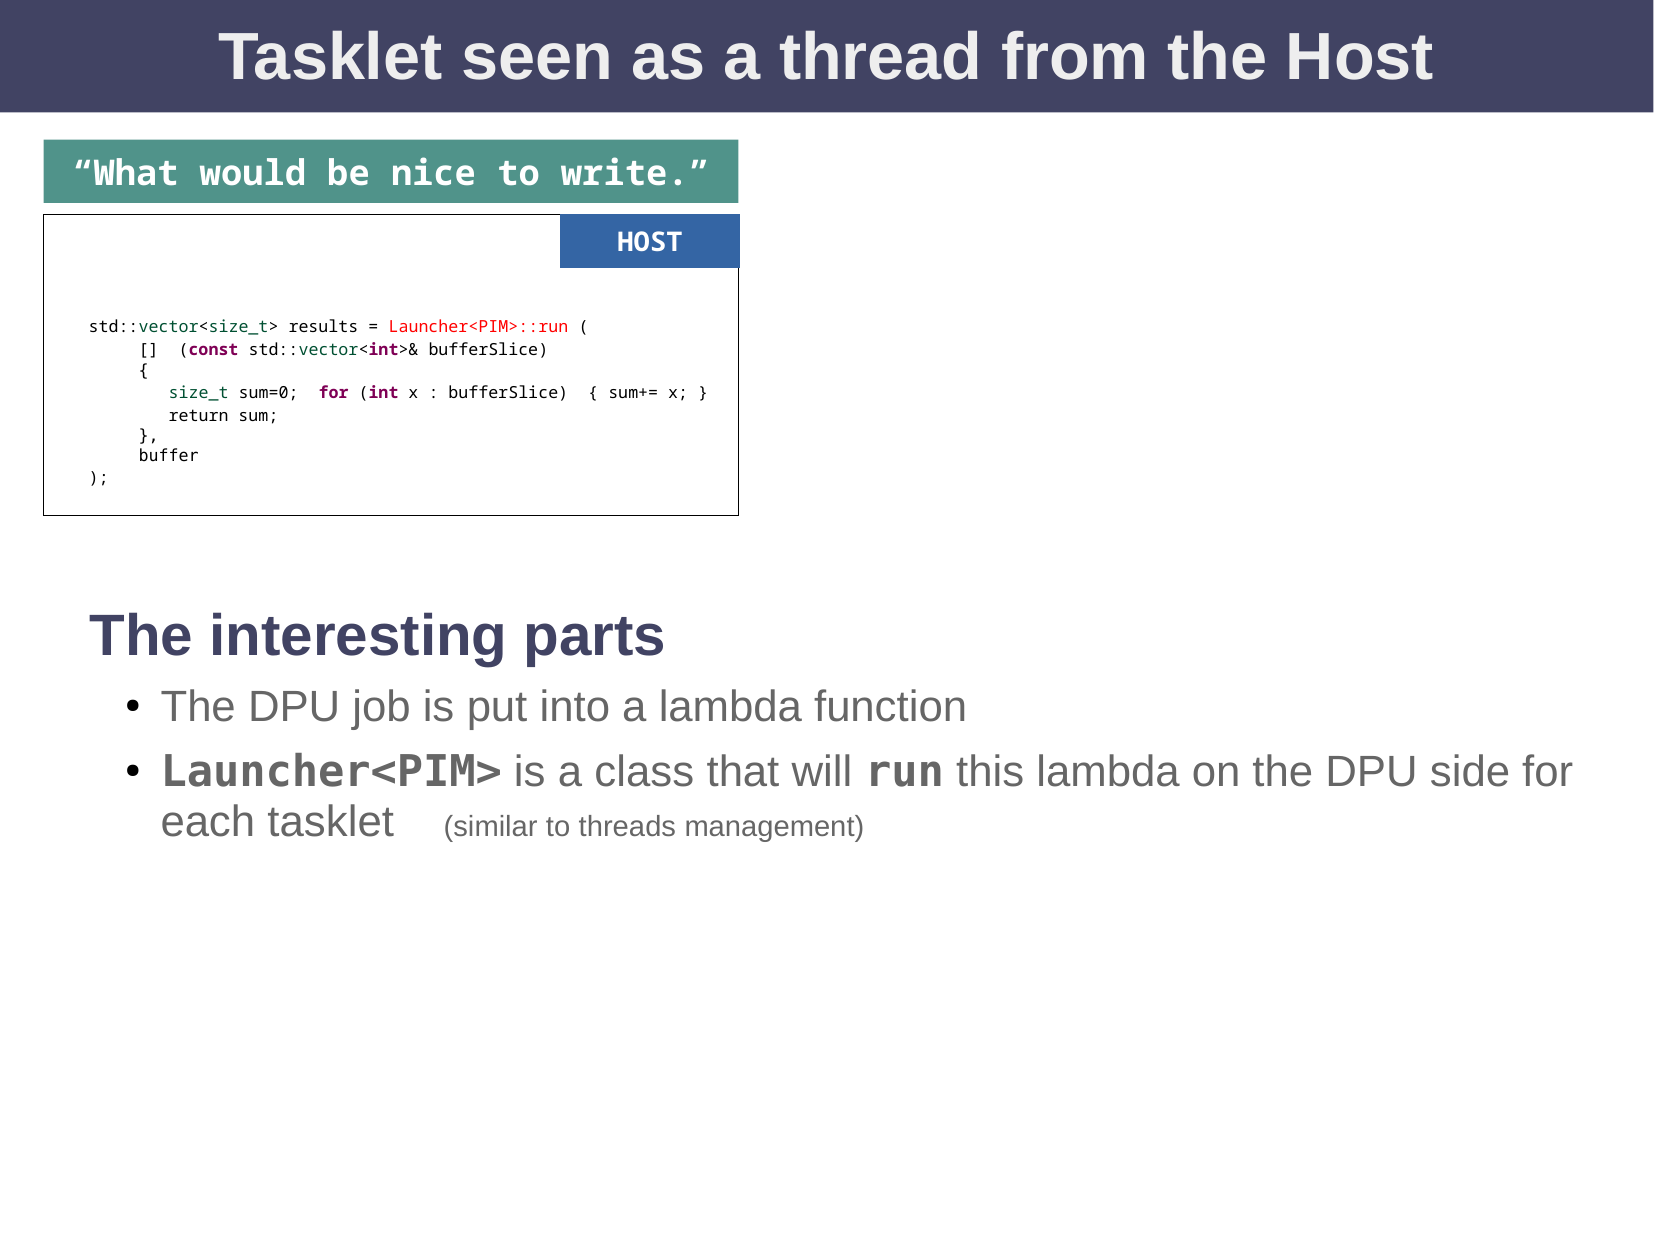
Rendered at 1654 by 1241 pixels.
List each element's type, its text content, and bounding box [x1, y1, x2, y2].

text_box std::vector<size_t> results = Launcher<PIM>::run ( [] (const std::vector<int>& bufferSlice) { size_t sum=0; for (int x : bufferSlice) { sum+= x; } return sum; }, buffer ); [43, 214, 739, 516]
text_box Tasklet seen as a thread from the Host [0, 0, 1654, 113]
text_box “What would be nice to write.” [43, 139, 739, 203]
text_box HOST [560, 214, 740, 268]
text_box The interesting parts The DPU job is put into a lambda function Launcher<PIM> is a class that will run this lambda on the DPU side for each tasklet (similar to threads management) [75, 595, 1619, 1093]
